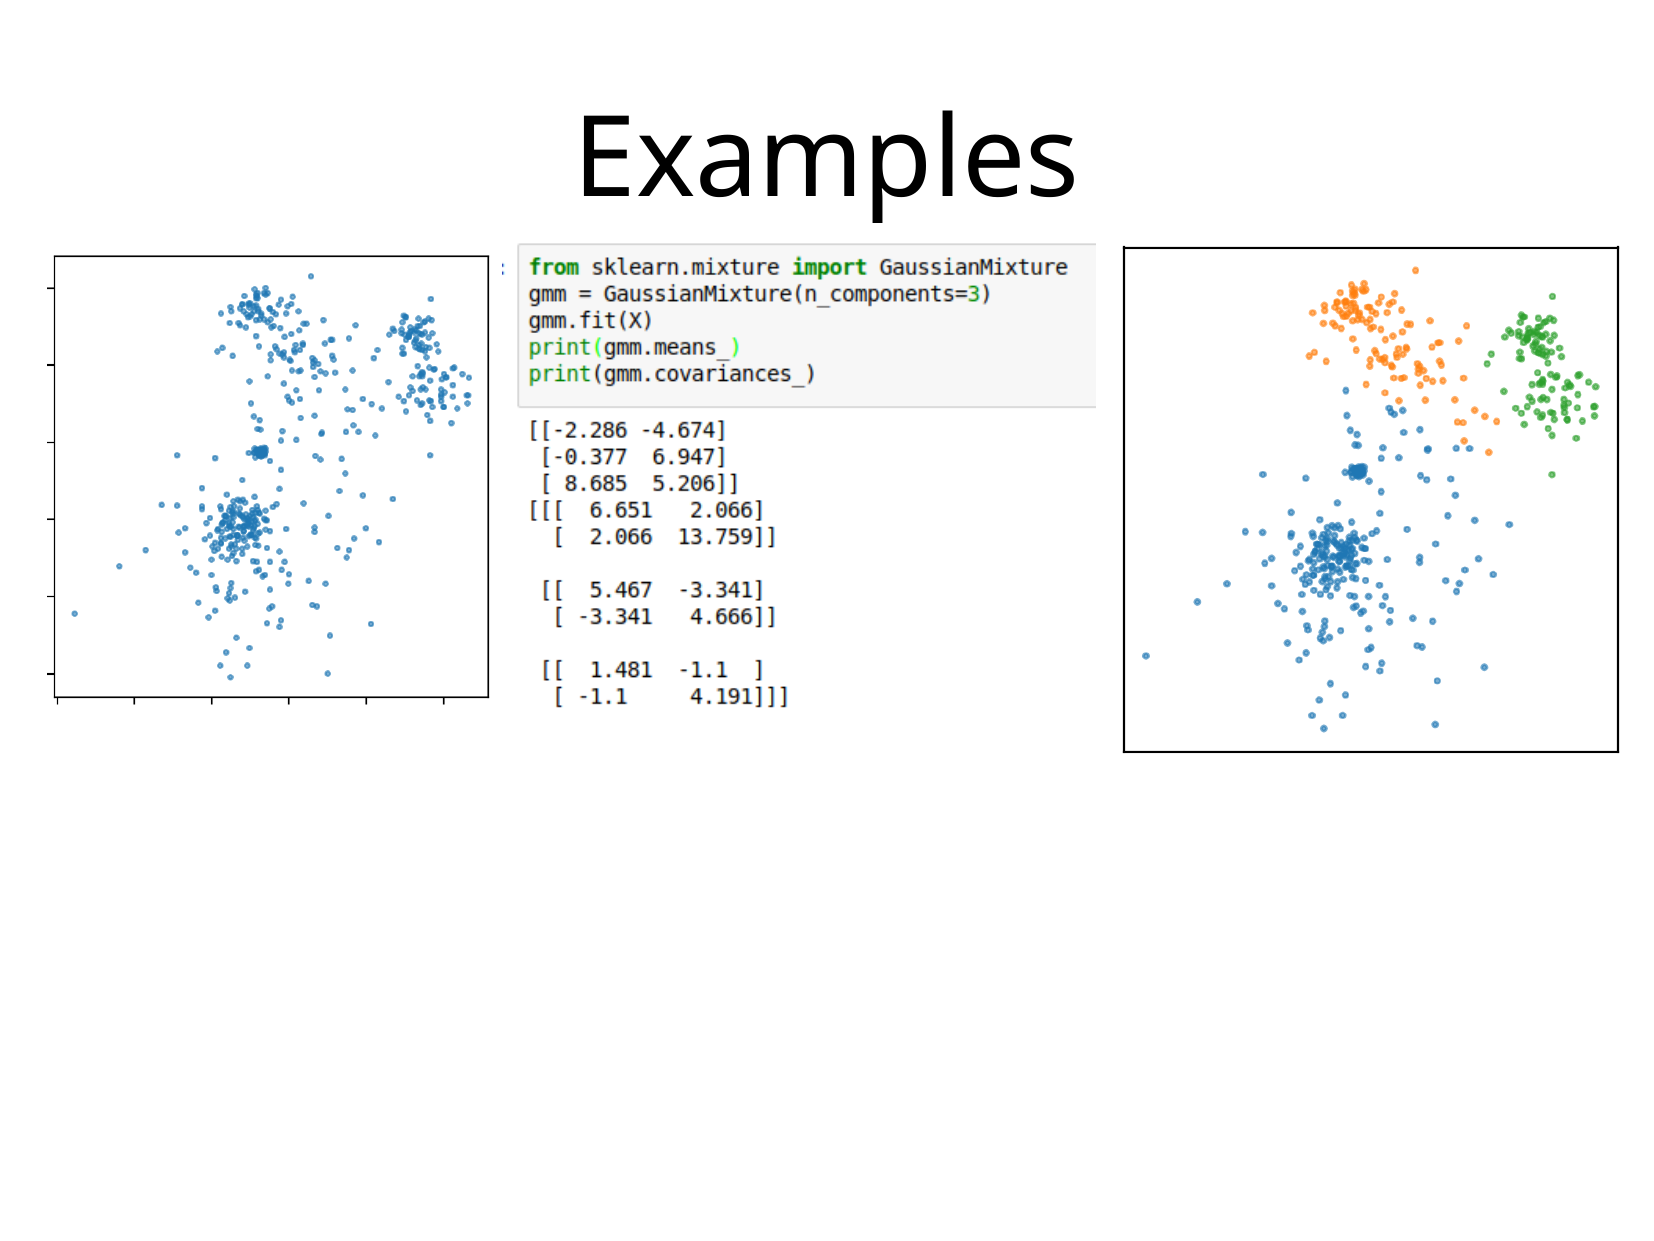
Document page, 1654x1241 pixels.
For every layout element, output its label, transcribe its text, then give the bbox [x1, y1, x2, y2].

title Examples [82, 49, 1571, 257]
picture [502, 239, 1096, 723]
picture [1111, 224, 1636, 774]
picture [44, 250, 496, 705]
